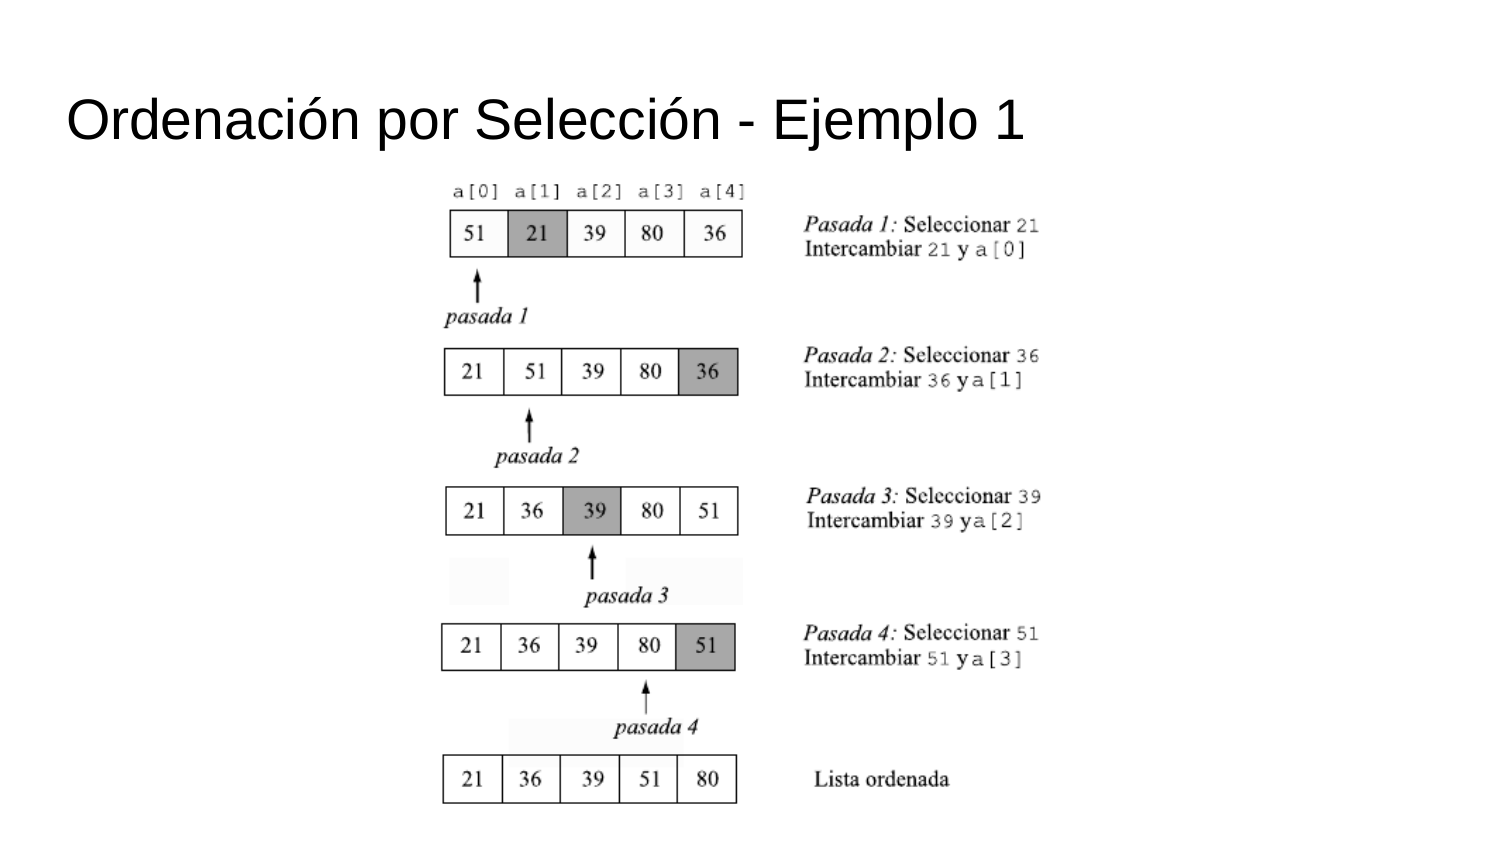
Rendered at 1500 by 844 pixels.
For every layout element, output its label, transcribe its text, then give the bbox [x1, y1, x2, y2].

picture [423, 183, 1077, 811]
title Ordenación por Selección - Ejemplo 1 [51, 72, 1449, 167]
